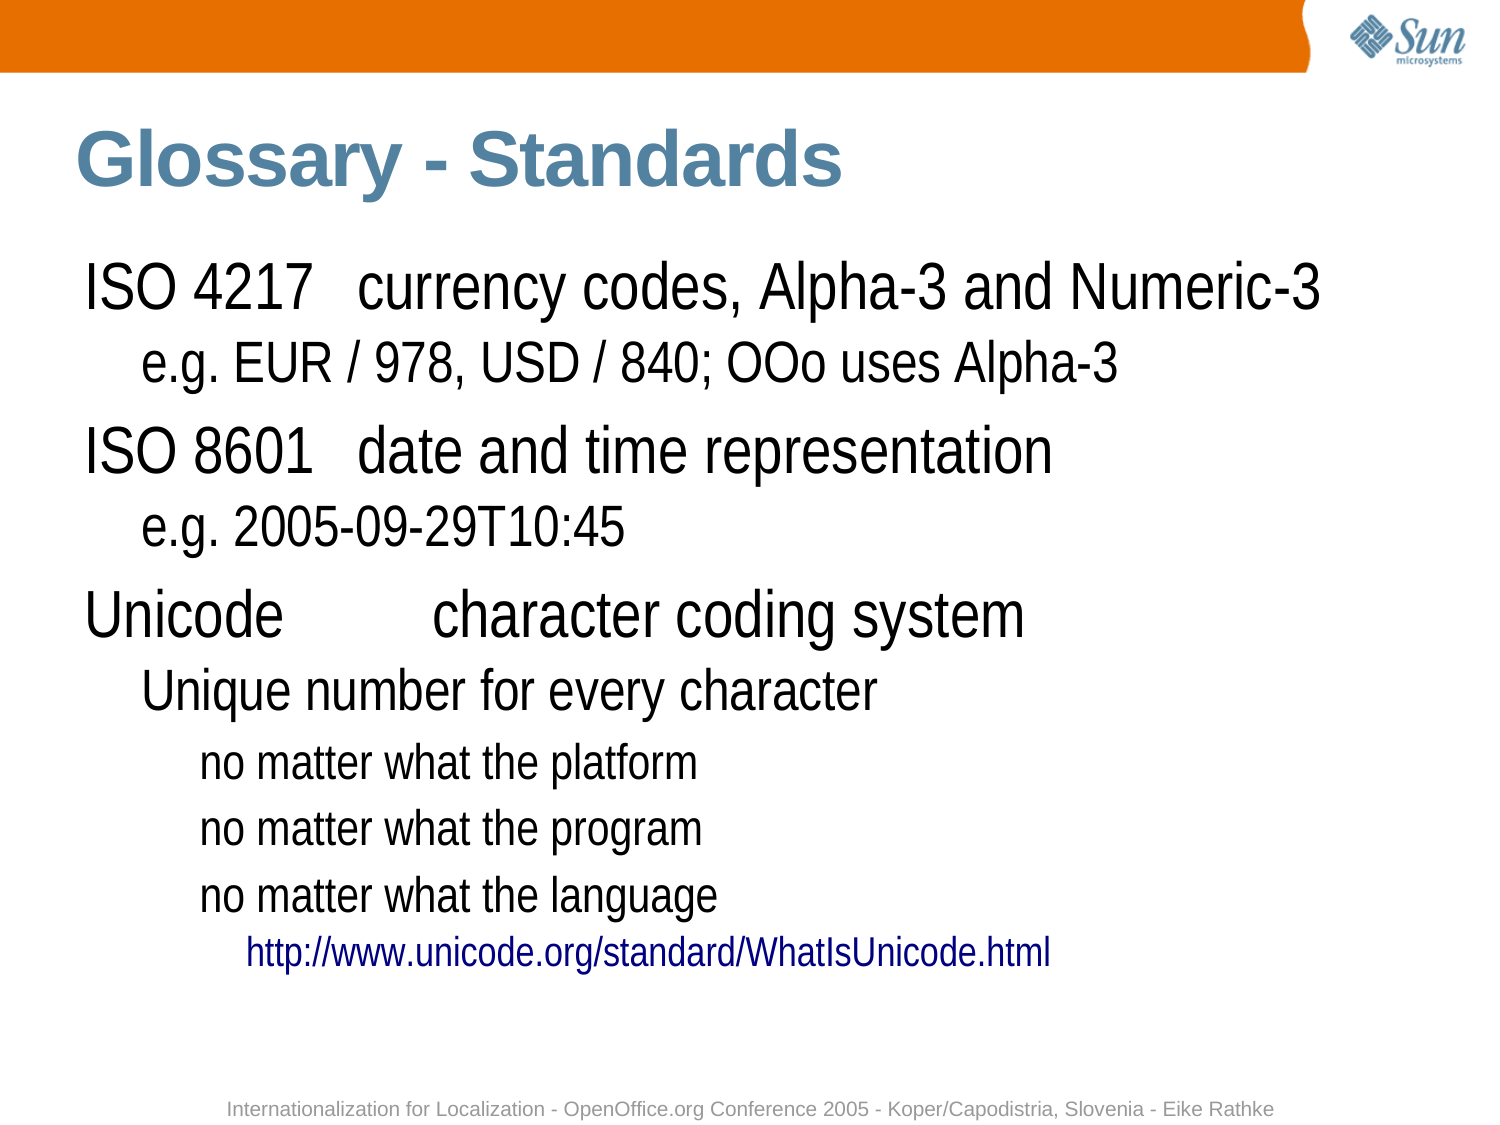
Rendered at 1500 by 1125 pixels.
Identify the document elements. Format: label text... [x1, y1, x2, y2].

title Glossary - Standards [75, 122, 1438, 228]
list ISO 4217 currency codes, Alpha-3 and Numeric-3 e.g. EUR / 978, USD / 840; OOo uses Alpha-3 ISO 8601 date and time representation e.g. 2005-09-29T10:45 Unicode character coding system Unique number for every character no matter what the platform no matter what the program no matter what the language http://www.unicode.org/standard/WhatIsUnicode.html [64, 257, 1402, 1017]
picture [0, 0, 1500, 75]
